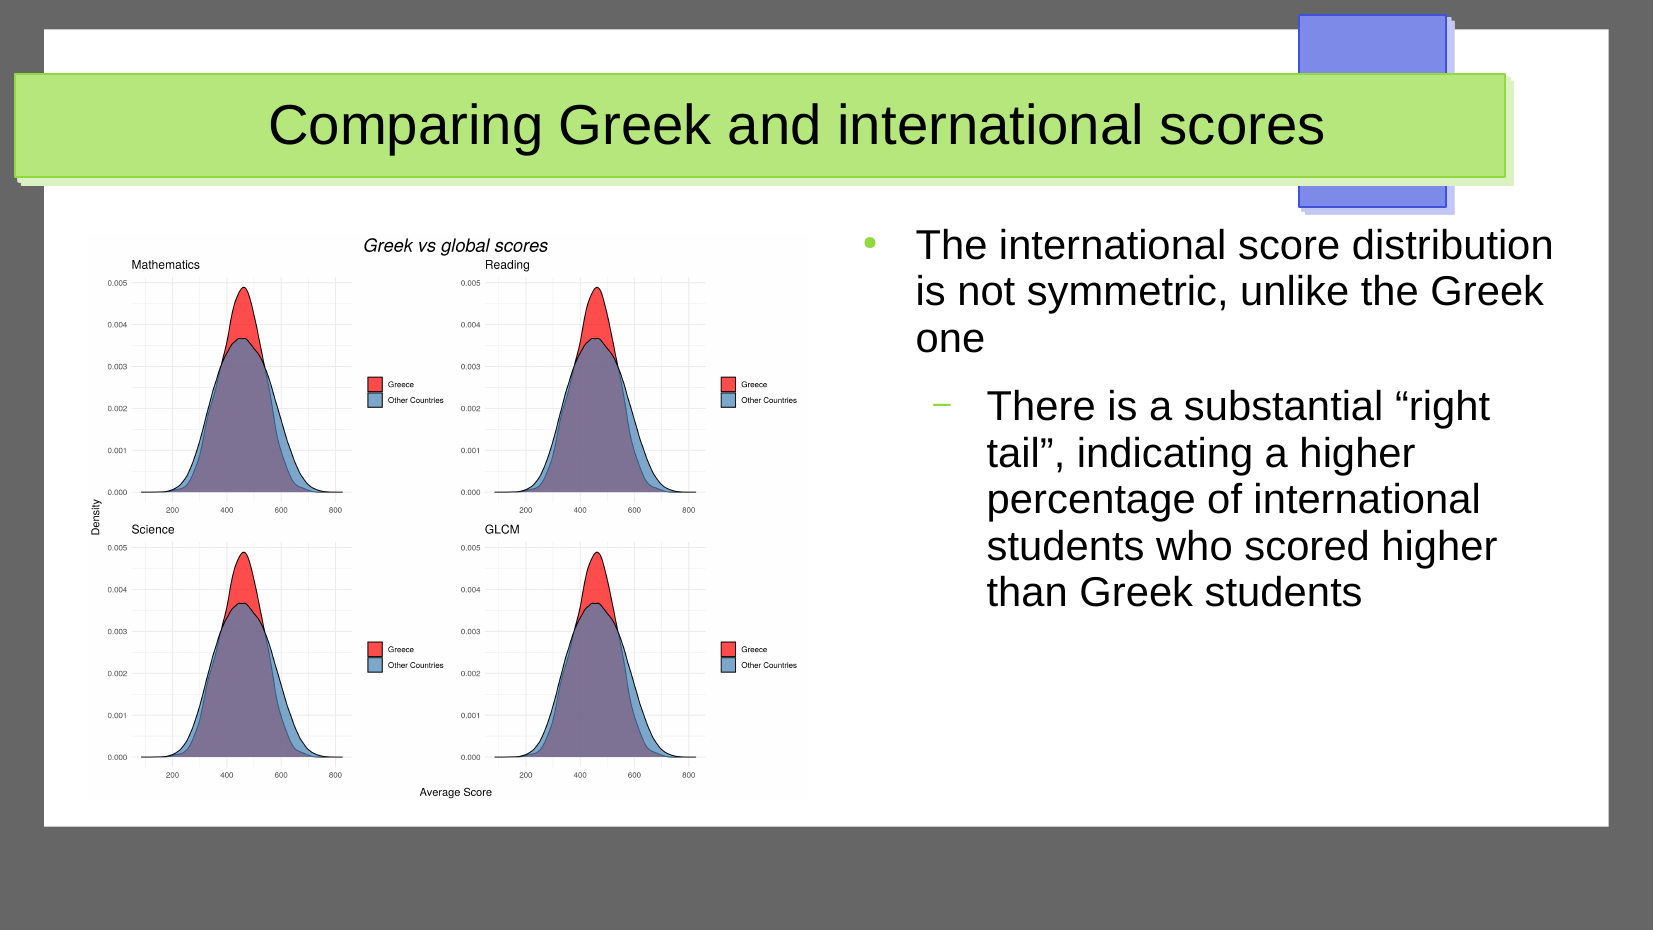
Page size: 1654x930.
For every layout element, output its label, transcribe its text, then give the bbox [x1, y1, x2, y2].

picture [88, 235, 809, 799]
title Comparing Greek and international scores [88, 73, 1506, 178]
list The international score distribution is not symmetric, unlike the Greek one There is a substantial “right tail”, indicating a higher percentage of international students who scored higher than Greek students [844, 221, 1566, 812]
